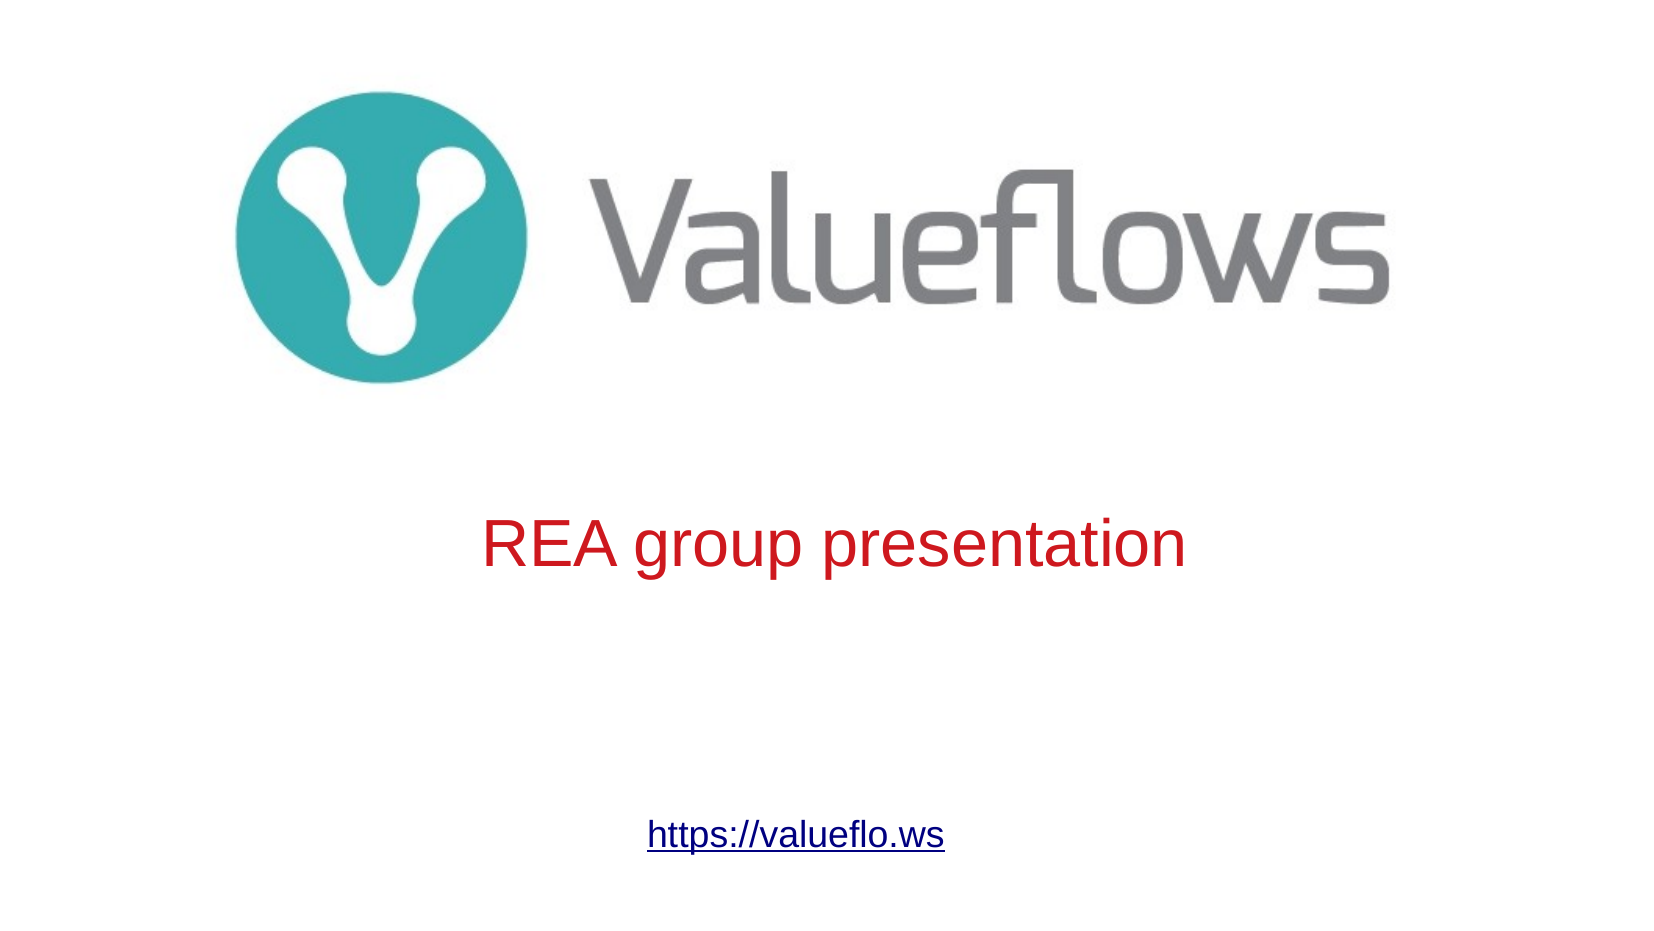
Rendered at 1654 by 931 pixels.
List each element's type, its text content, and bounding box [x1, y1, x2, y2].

subtitle REA group presentation [90, 371, 1579, 716]
picture [195, 48, 1433, 421]
text_box https://valueflo.ws [632, 806, 993, 906]
